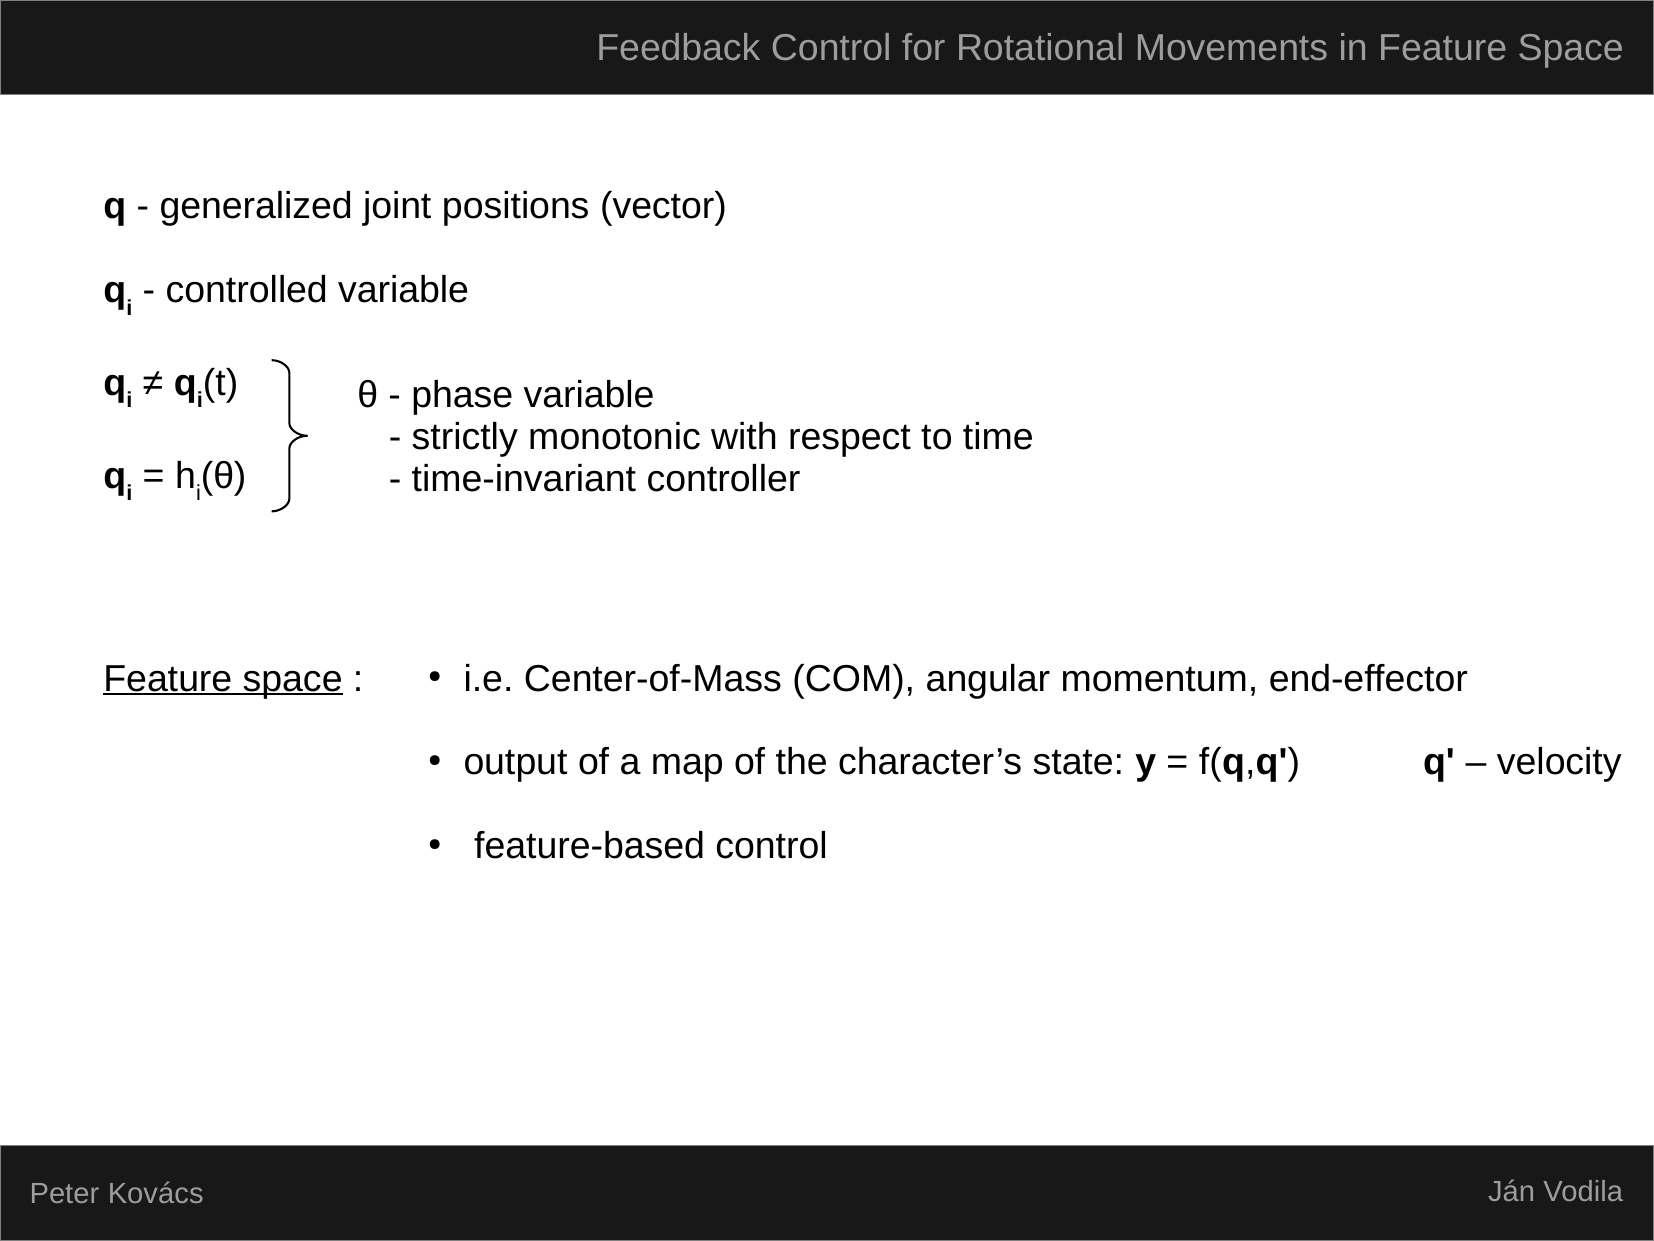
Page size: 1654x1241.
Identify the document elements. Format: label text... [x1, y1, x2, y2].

title Feedback Control for Rotational Movements in Feature Space [29, 26, 1625, 69]
text_box i.e. Center-of-Mass (COM), angular momentum, end-effector output of a map of the character’s state: y = f(q,q') q' – velocity feature-based control [413, 649, 1637, 876]
text_box q - generalized joint positions (vector) qi - controlled variable qi ≠ qi(t) qi = hi(θ) [88, 177, 745, 518]
text_box [0, 1145, 1654, 1241]
text_box θ - phase variable - strictly monotonic with respect to time - time-invariant controller [342, 366, 1075, 508]
text_box Feature space : [88, 649, 379, 707]
text_box Ján Vodila [1488, 1175, 1625, 1208]
text_box [0, 0, 1654, 95]
text_box Peter Kovács [29, 1175, 243, 1211]
